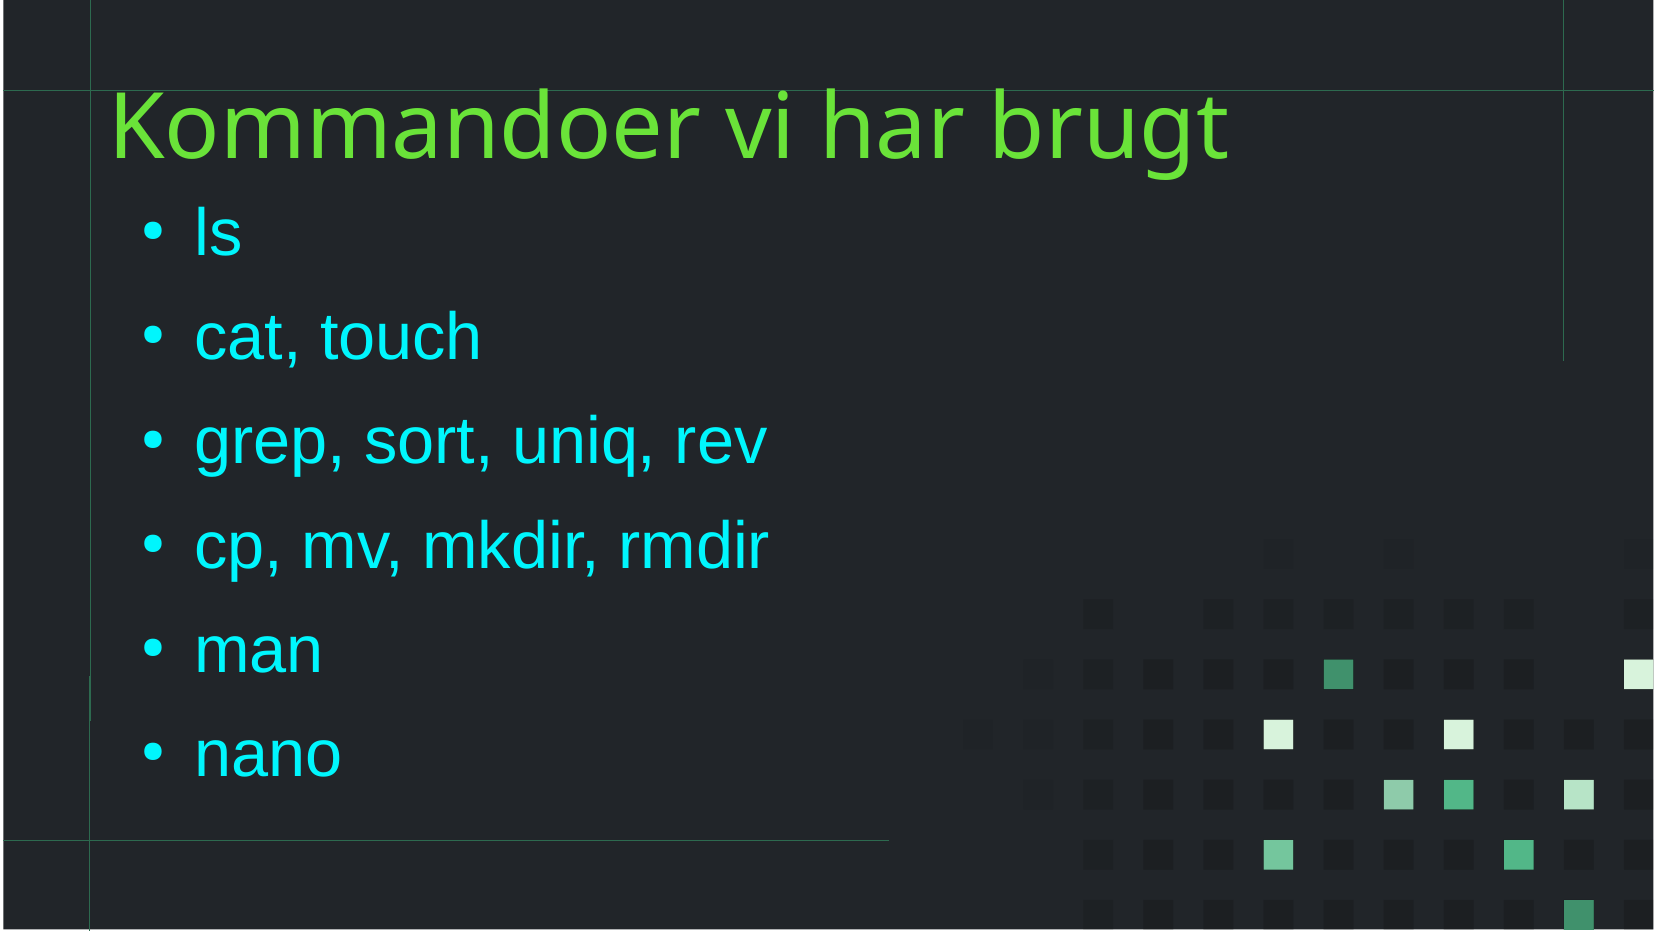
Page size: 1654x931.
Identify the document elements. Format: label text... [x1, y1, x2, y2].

title Kommandoer vi har brugt [108, 45, 1564, 201]
list ls cat, touch grep, sort, uniq, rev cp, mv, mkdir, rmdir man nano [123, 195, 1519, 811]
picture [963, 539, 1654, 930]
